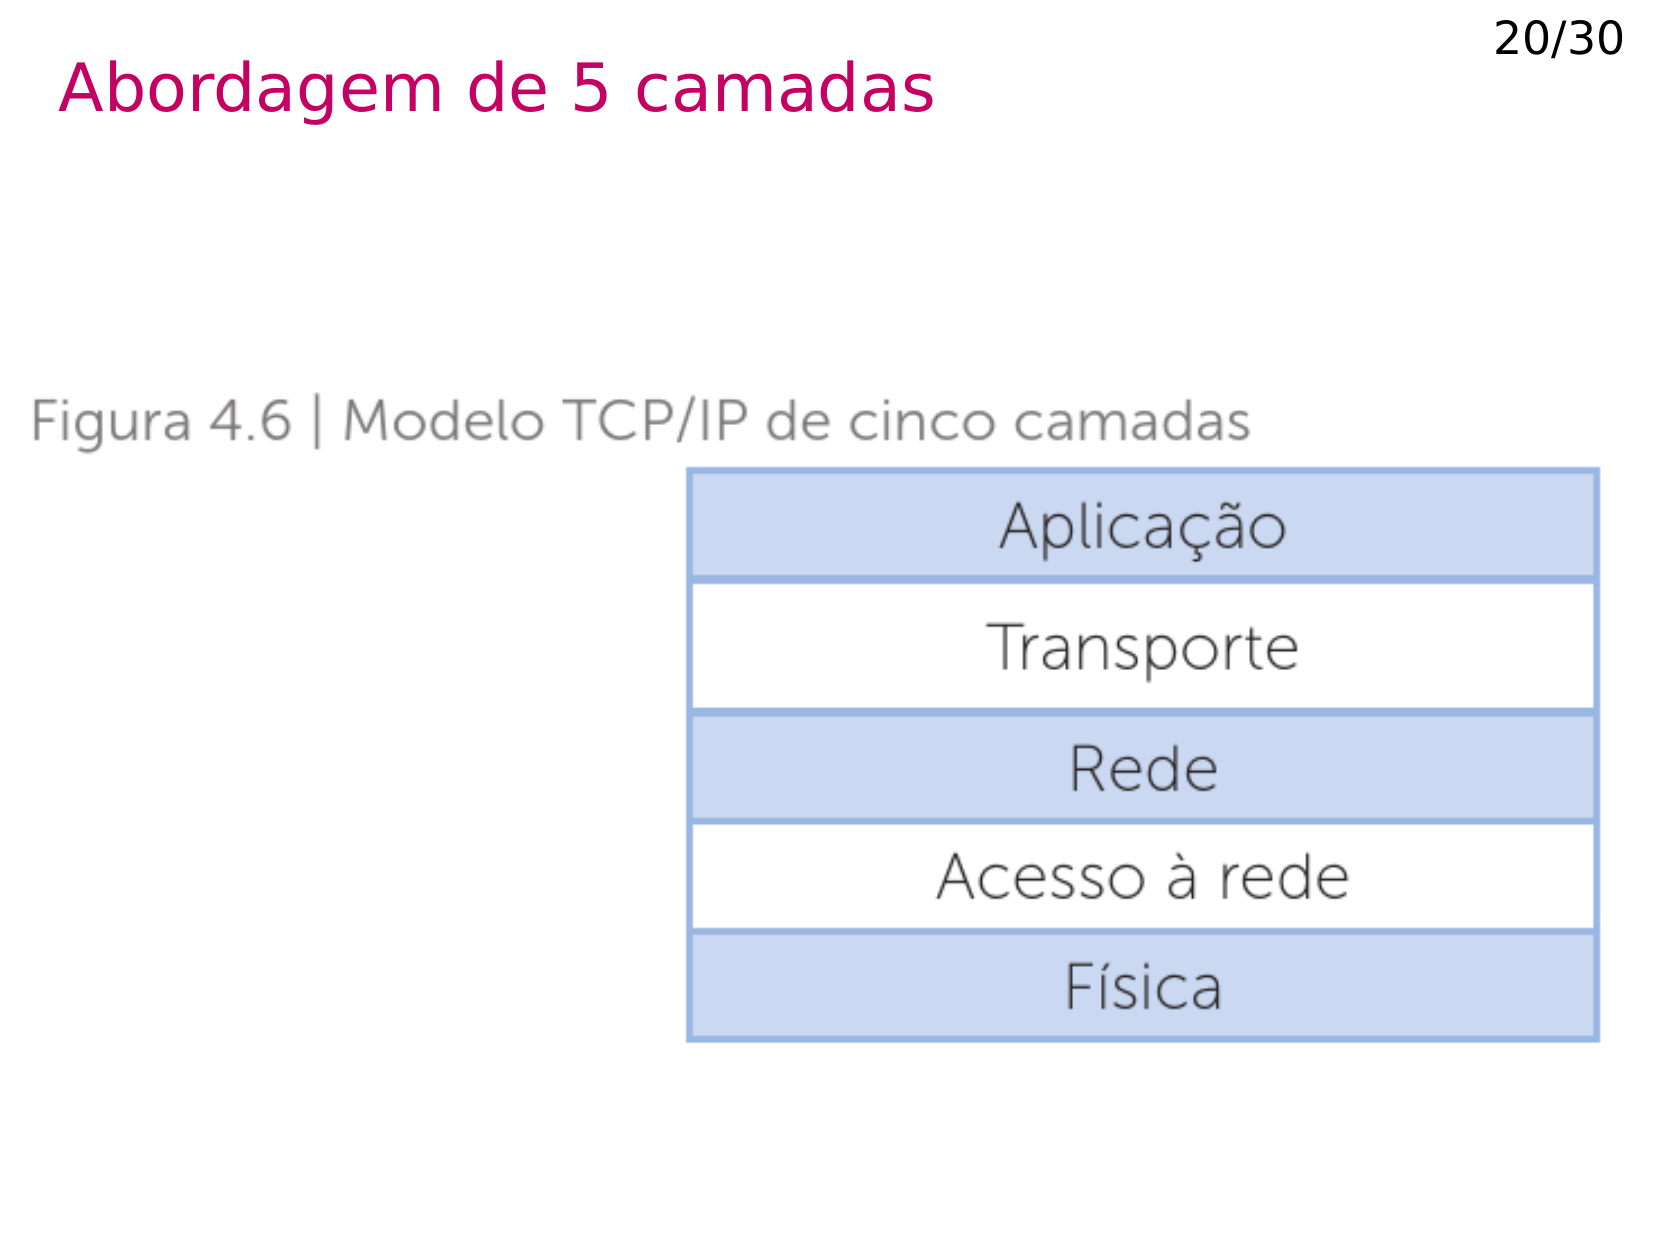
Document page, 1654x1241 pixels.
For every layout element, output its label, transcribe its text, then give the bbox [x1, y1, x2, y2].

title Abordagem de 5 camadas [59, 29, 1625, 148]
picture [31, 389, 1621, 1051]
